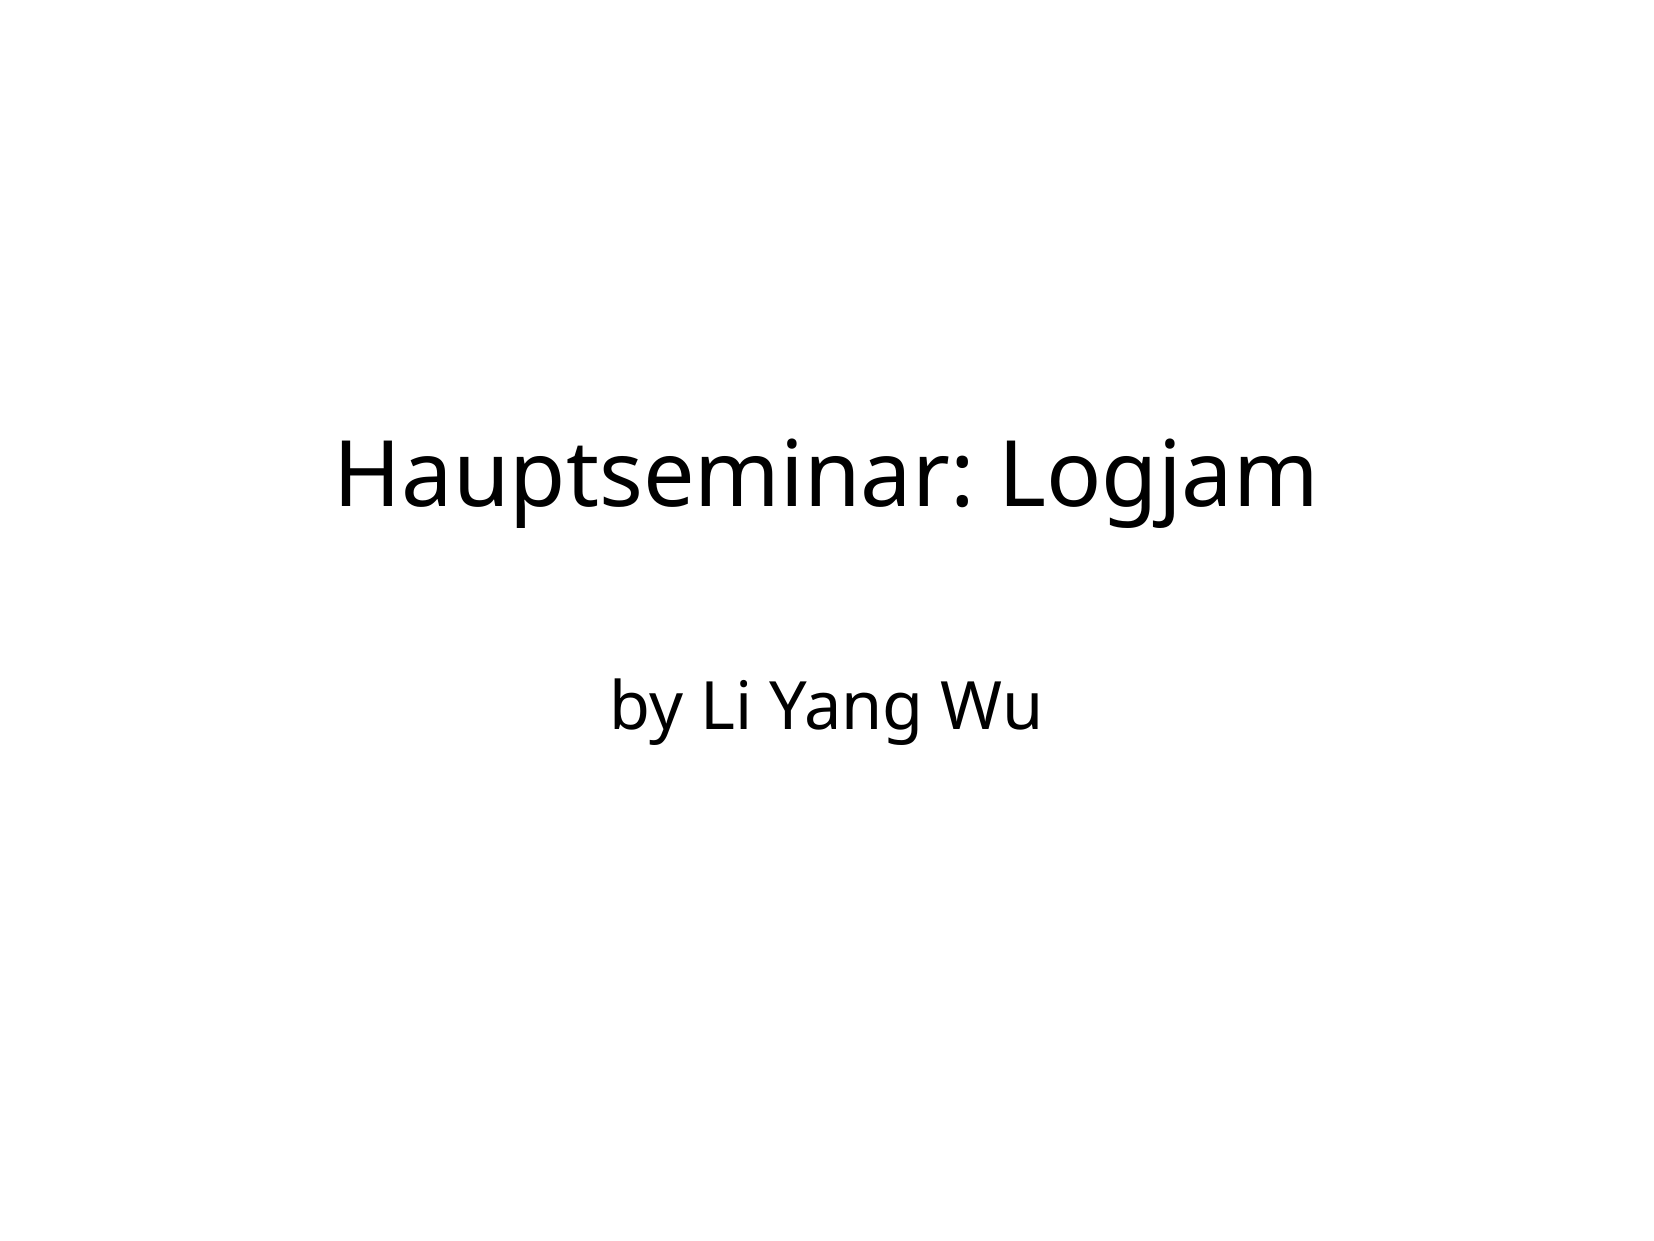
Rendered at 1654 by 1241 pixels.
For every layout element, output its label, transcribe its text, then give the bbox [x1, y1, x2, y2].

subtitle Hauptseminar: Logjam by Li Yang Wu [82, 49, 1571, 1109]
